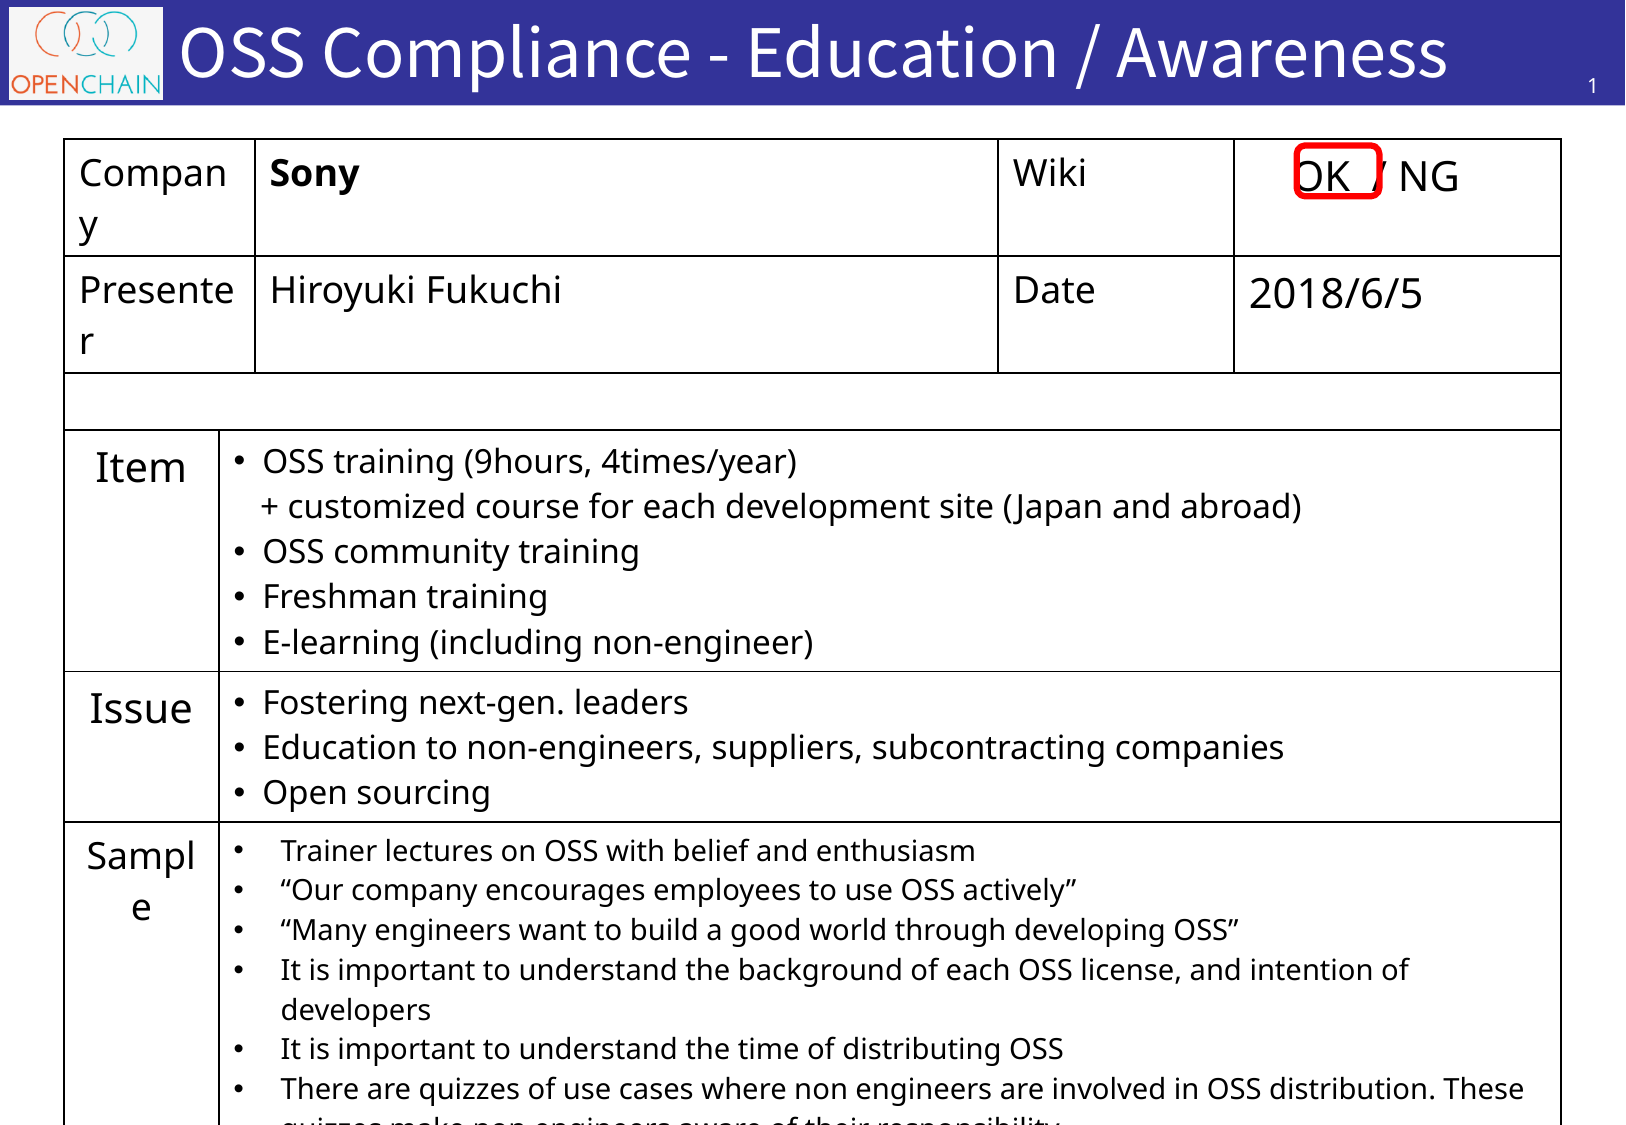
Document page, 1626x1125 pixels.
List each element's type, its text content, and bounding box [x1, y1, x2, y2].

title OSS Compliance - Education / Awareness [83, 0, 1546, 102]
table_cell Date [999, 257, 1233, 372]
table_cell Sample [65, 823, 218, 1125]
table_cell Trainer lectures on OSS with belief and enthusiasm “Our company encourages employees to use OSS actively” “Many engineers want to build a good world through developing OSS” It is important to understand the background of each OSS license, and intention of developers It is important to understand the time of distributing OSS There are quizzes of use cases where non engineers are involved in OSS distribution. These quizzes make non engineers aware of their responsibility Episodes related with a community experienced by the trainer give good impression to trainees By categorizing with few patterns, Sony’s examples of Open Sourcing are explained. Maintainers undertake trainers, who explain real activities in a community [220, 823, 1560, 1125]
picture [9, 7, 83, 100]
slide_number <number> [1522, 65, 1614, 105]
table_cell 2018/6/5 [1235, 257, 1560, 372]
table_header Sony [256, 140, 997, 255]
table_cell Presenter [65, 257, 254, 372]
table_header Company [65, 140, 254, 255]
table_header Wiki [999, 140, 1233, 255]
table_cell [65, 374, 1560, 429]
table_cell Issue [65, 672, 218, 821]
table_cell Hiroyuki Fukuchi [256, 257, 997, 372]
table_cell Fostering next-gen. leaders Education to non-engineers, suppliers, subcontracting companies Open sourcing [220, 672, 1560, 821]
table_cell Item [65, 431, 218, 671]
table_cell OSS training (9hours, 4times/year) + customized course for each development site (Japan and abroad) OSS community training Freshman training E-learning (including non-engineer) [220, 431, 1560, 671]
table_header OK / NG [1235, 140, 1560, 255]
